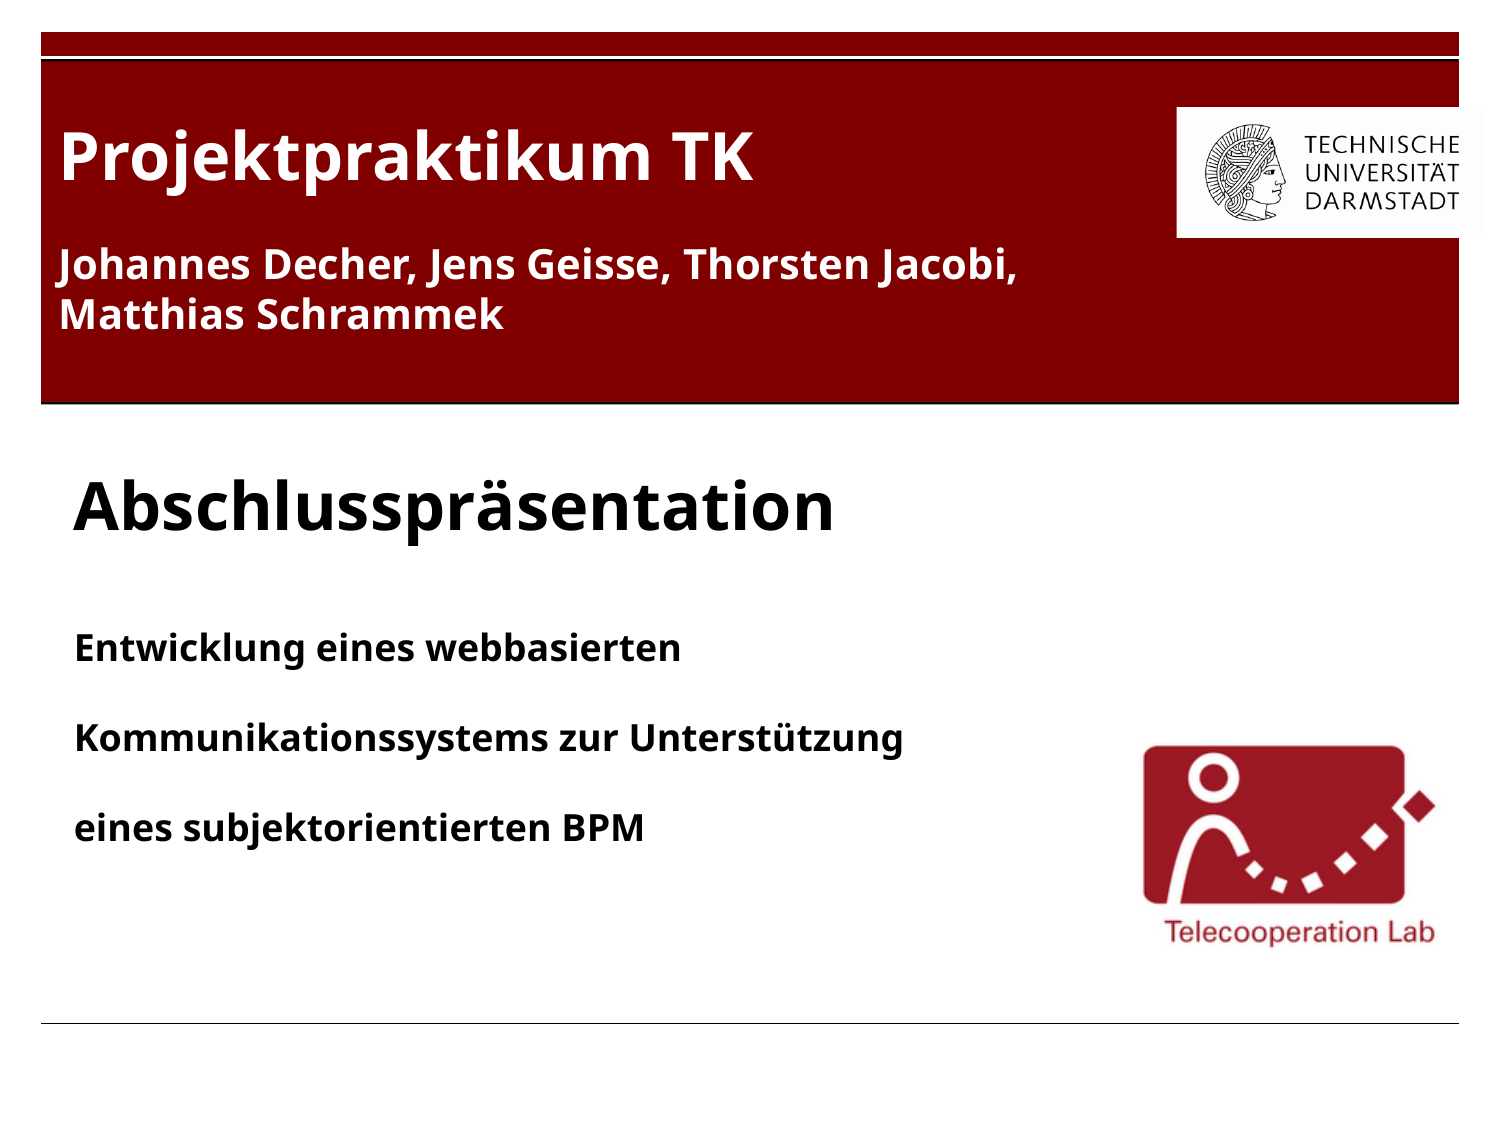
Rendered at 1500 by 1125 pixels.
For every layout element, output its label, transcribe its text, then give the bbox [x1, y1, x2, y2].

picture [1134, 691, 1447, 1004]
picture [1176, 107, 1484, 238]
title Projektpraktikum TK [58, 113, 1164, 209]
text_box Abschlusspräsentation Entwicklung eines webbasierten Kommunikationssystems zur Unterstützung eines subjektorientierten BPM [59, 456, 1034, 945]
text_box Johannes Decher, Jens Geisse, Thorsten Jacobi, Matthias Schrammek [58, 237, 1164, 393]
